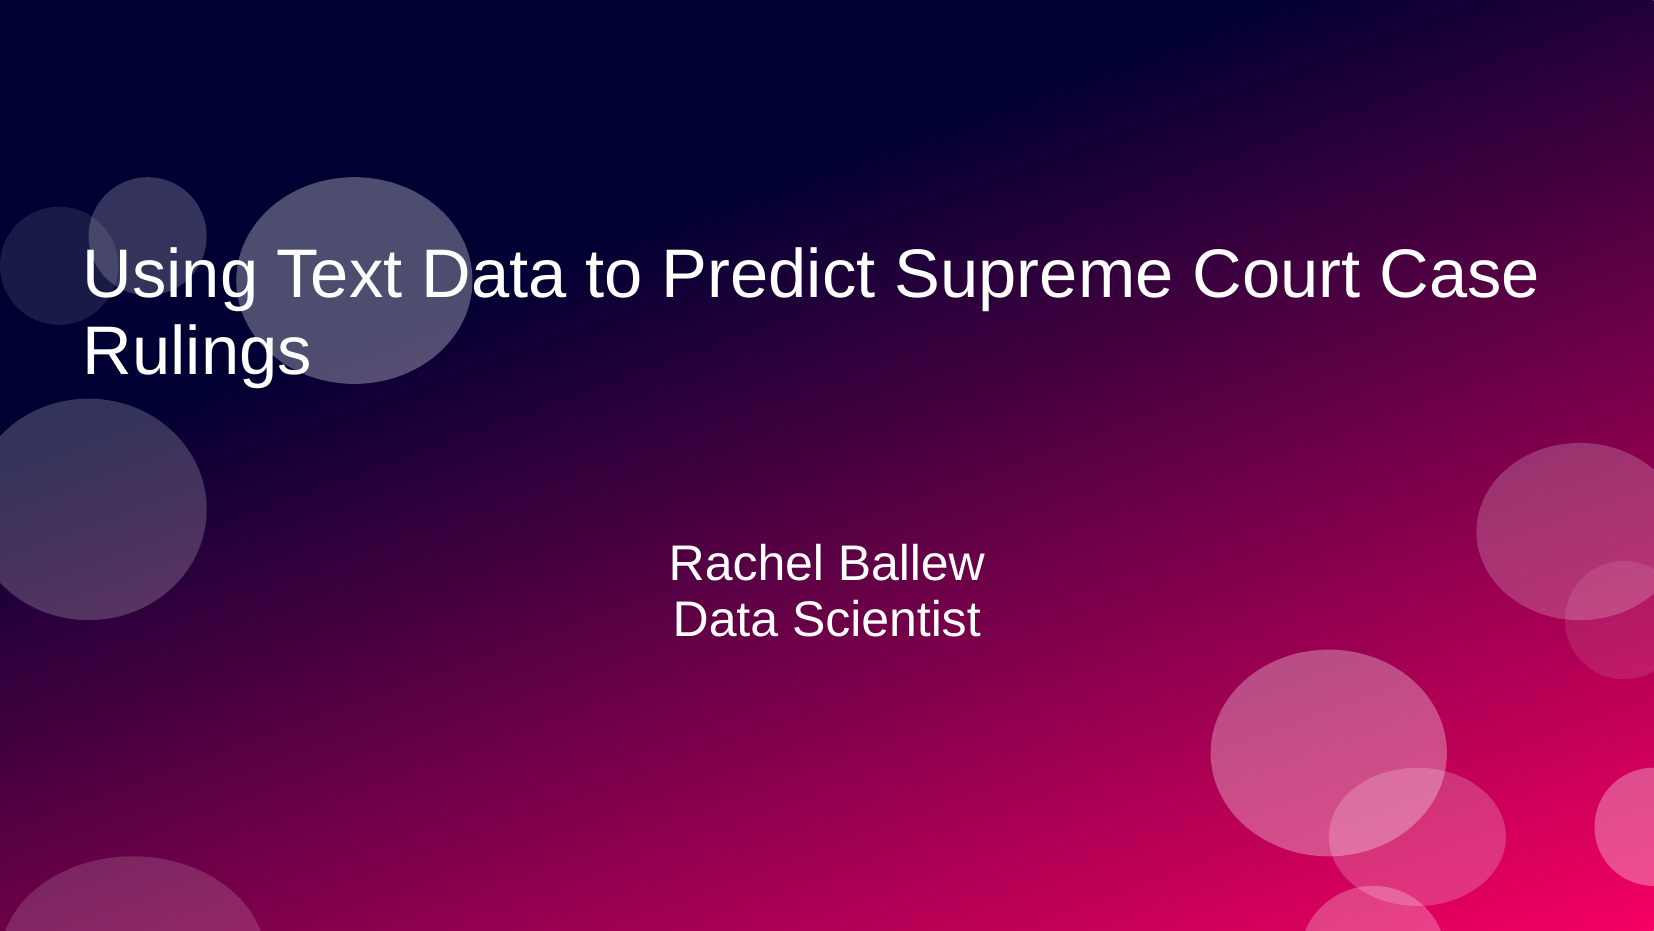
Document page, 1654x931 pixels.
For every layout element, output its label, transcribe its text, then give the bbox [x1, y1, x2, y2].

title Using Text Data to Predict Supreme Court Case Rulings [82, 234, 1571, 390]
subtitle Rachel Ballew Data Scientist [82, 425, 1571, 758]
